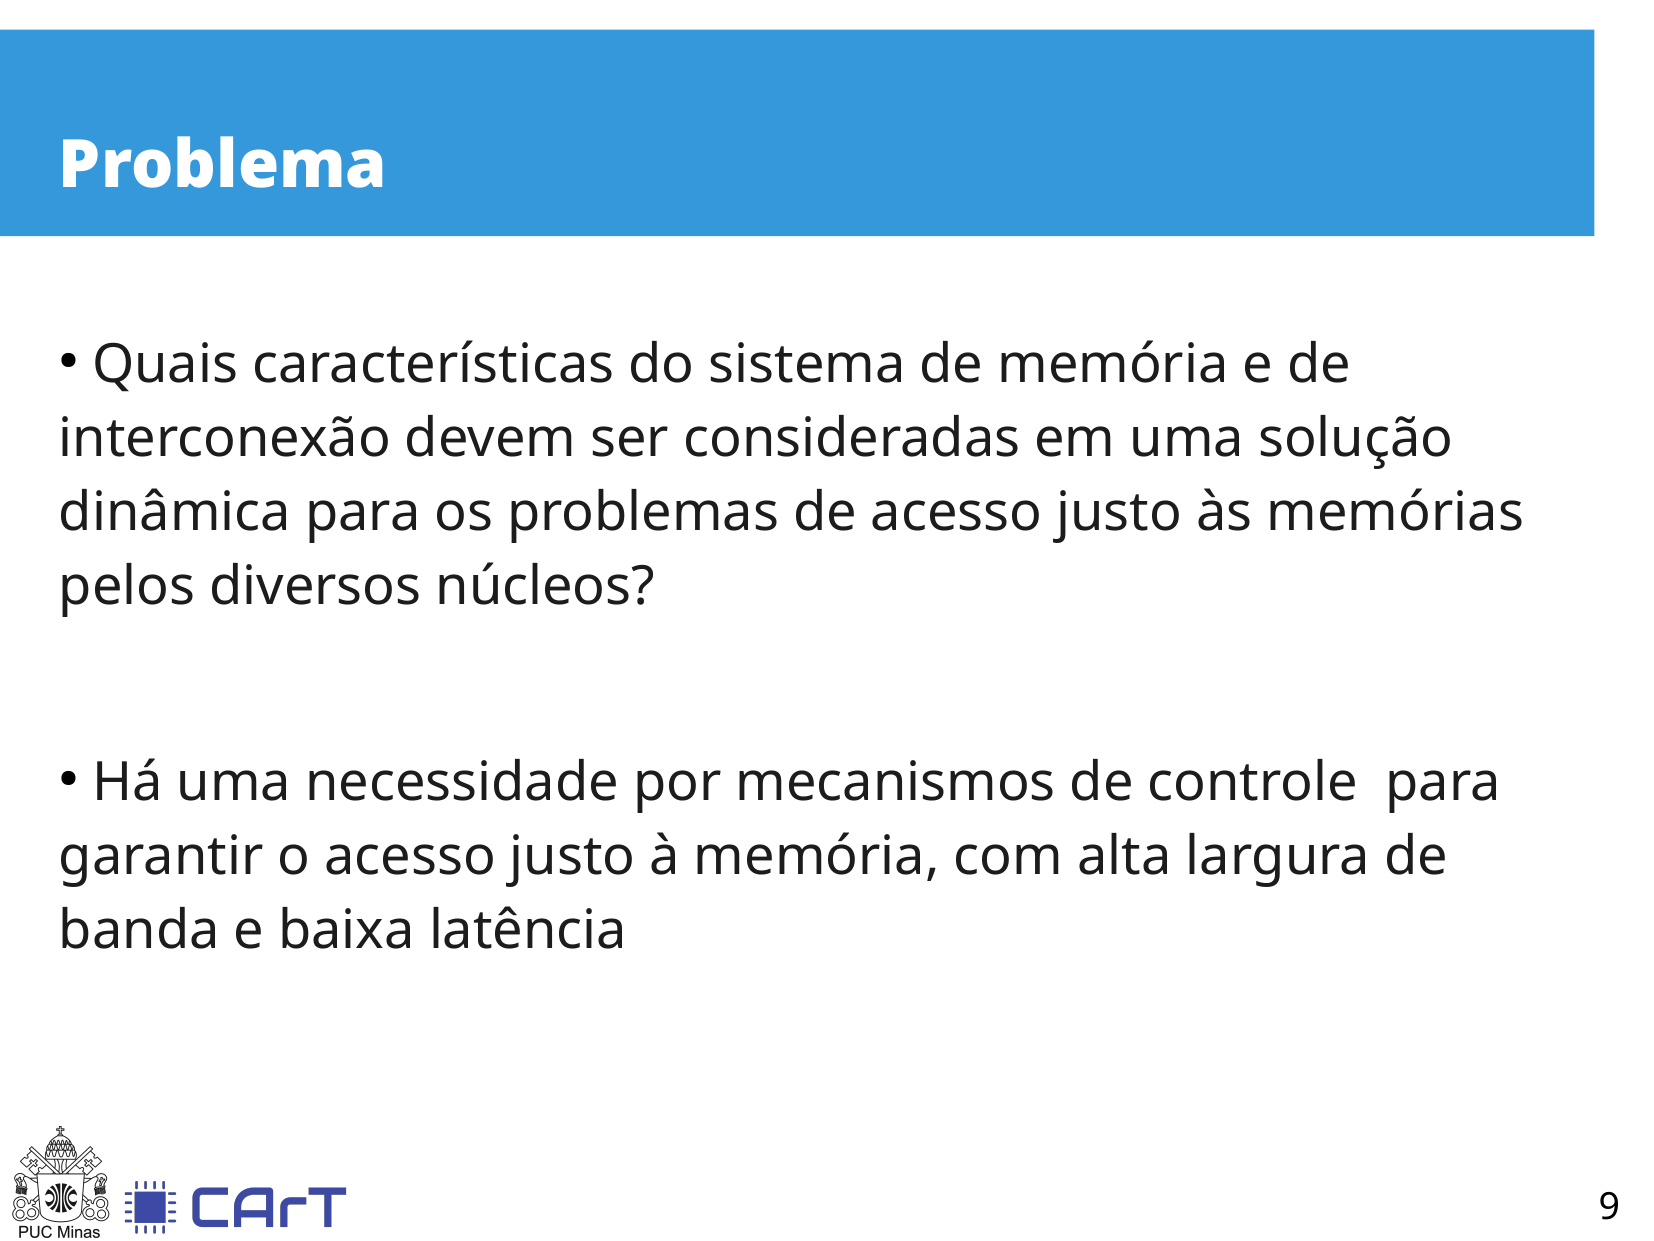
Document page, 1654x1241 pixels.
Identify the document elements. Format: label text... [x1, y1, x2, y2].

picture [124, 1181, 347, 1235]
title Problema [59, 59, 1595, 207]
picture [0, 1126, 119, 1241]
list Quais características do sistema de memória e de interconexão devem ser consideradas em uma solução dinâmica para os problemas de acesso justo às memórias pelos diversos núcleos? Há uma necessidade por mecanismos de controle para garantir o acesso justo à memória, com alta largura de banda e baixa latência [59, 324, 1565, 1093]
